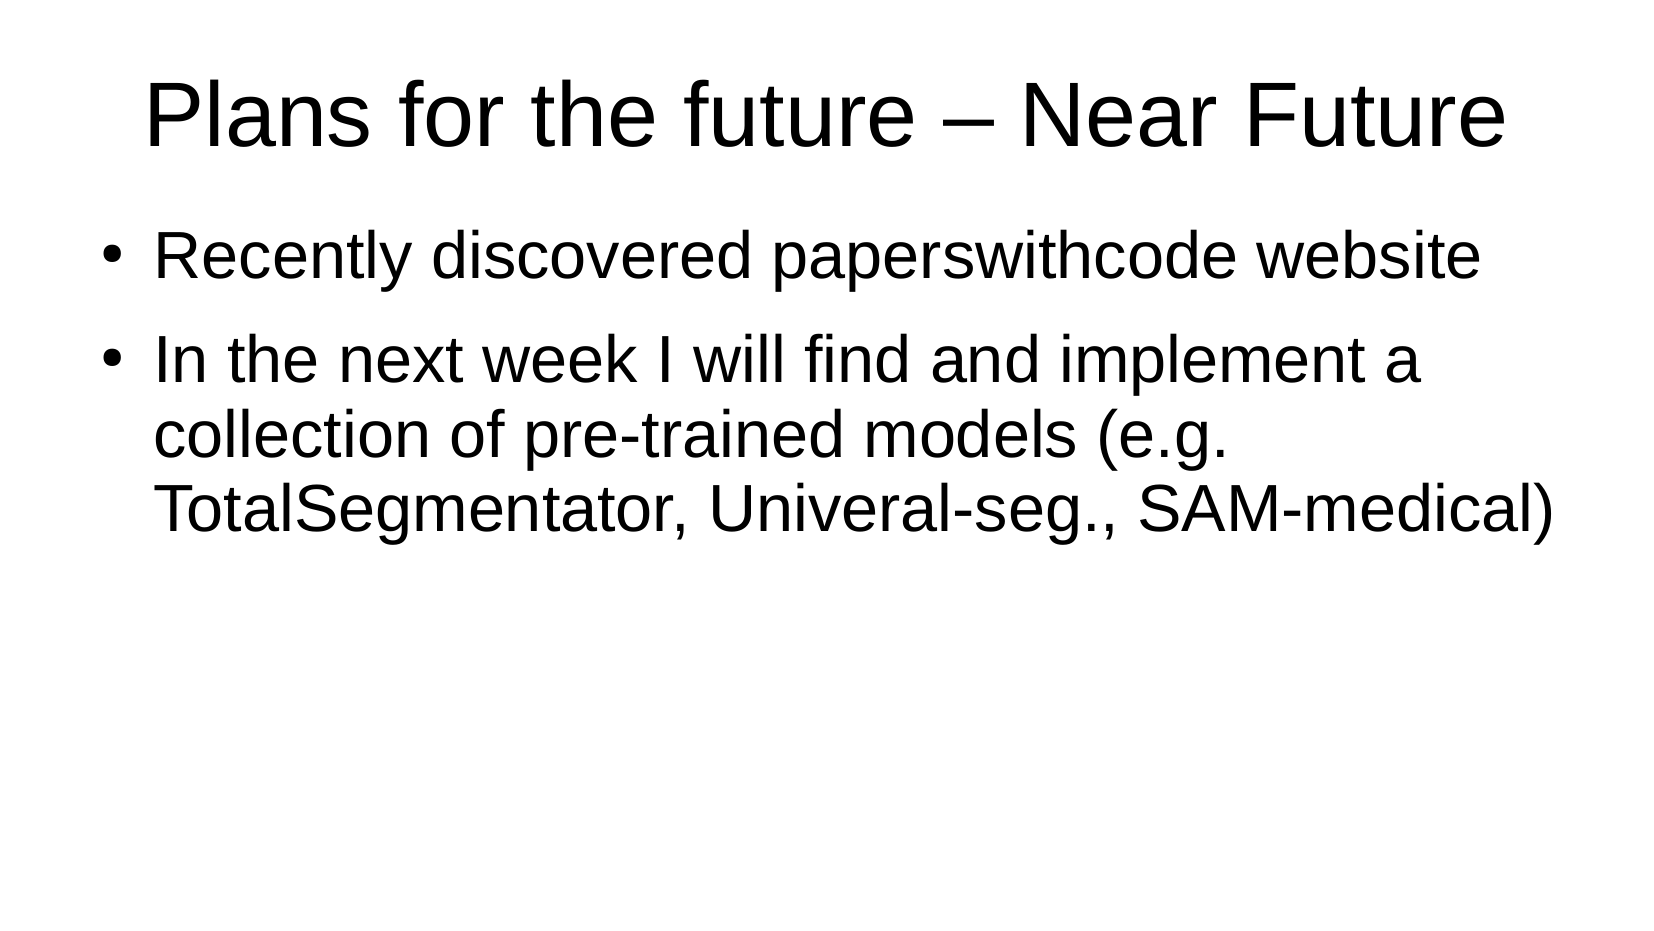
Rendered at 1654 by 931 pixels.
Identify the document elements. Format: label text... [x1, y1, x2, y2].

title Plans for the future – Near Future [82, 37, 1571, 193]
list Recently discovered paperswithcode website In the next week I will find and implement a collection of pre-trained models (e.g. TotalSegmentator, Univeral-seg., SAM-medical) [82, 217, 1571, 758]
